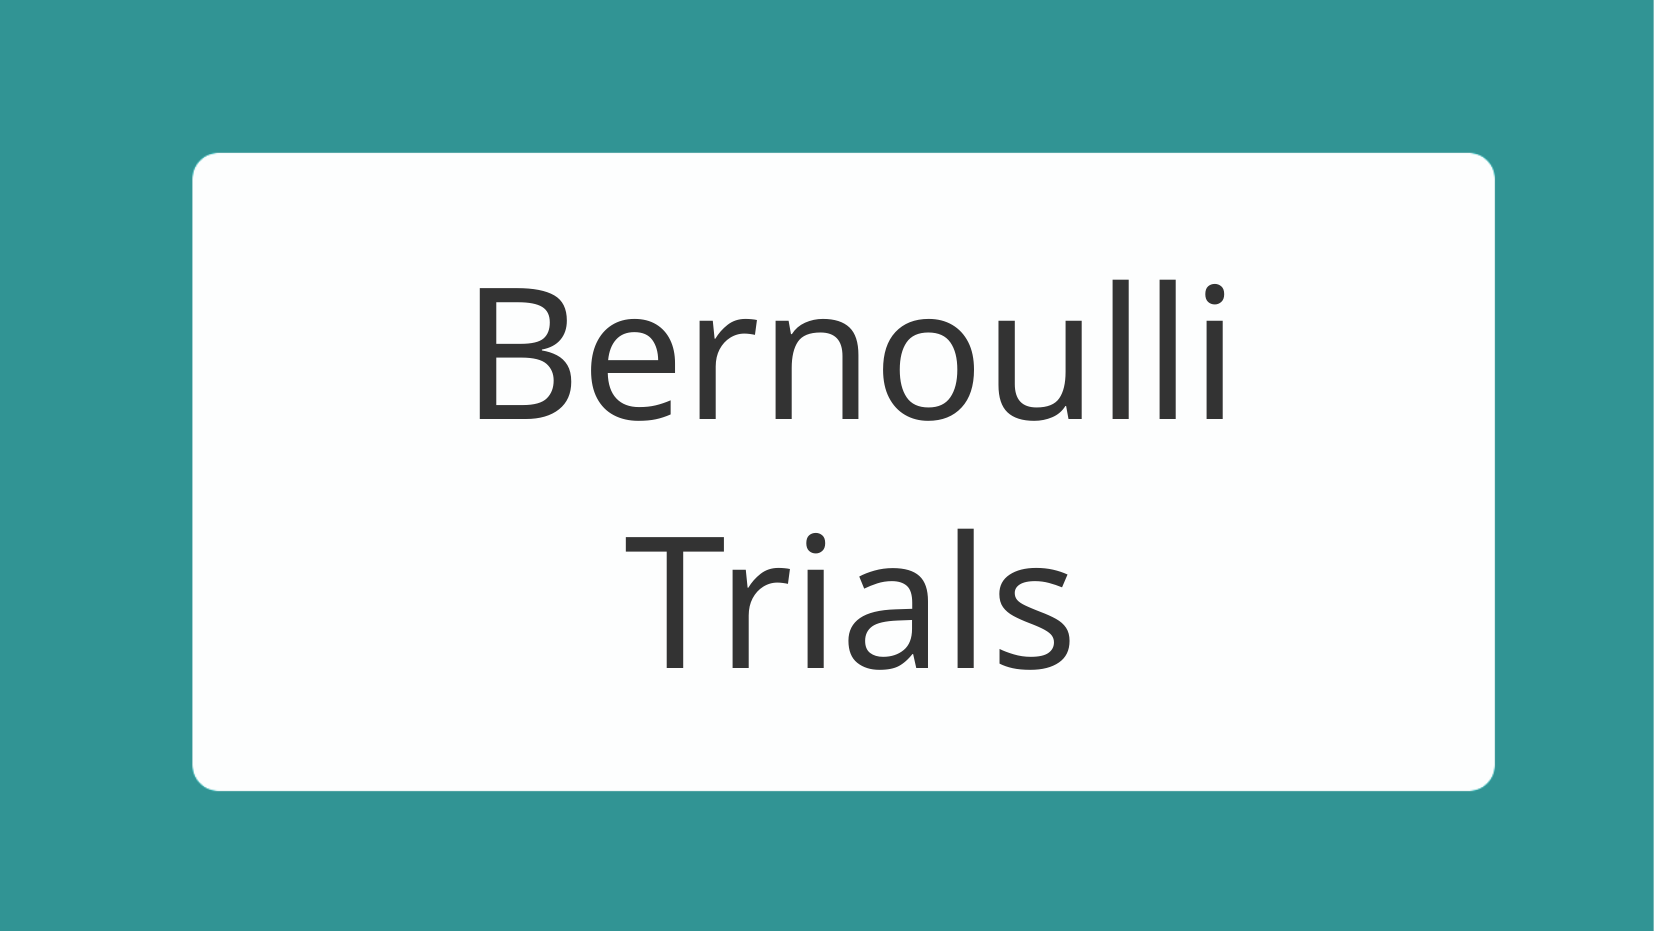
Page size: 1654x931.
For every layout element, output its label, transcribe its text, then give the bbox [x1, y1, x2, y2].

title Bernoulli Trials [226, 172, 1477, 773]
picture [0, 0, 1654, 931]
